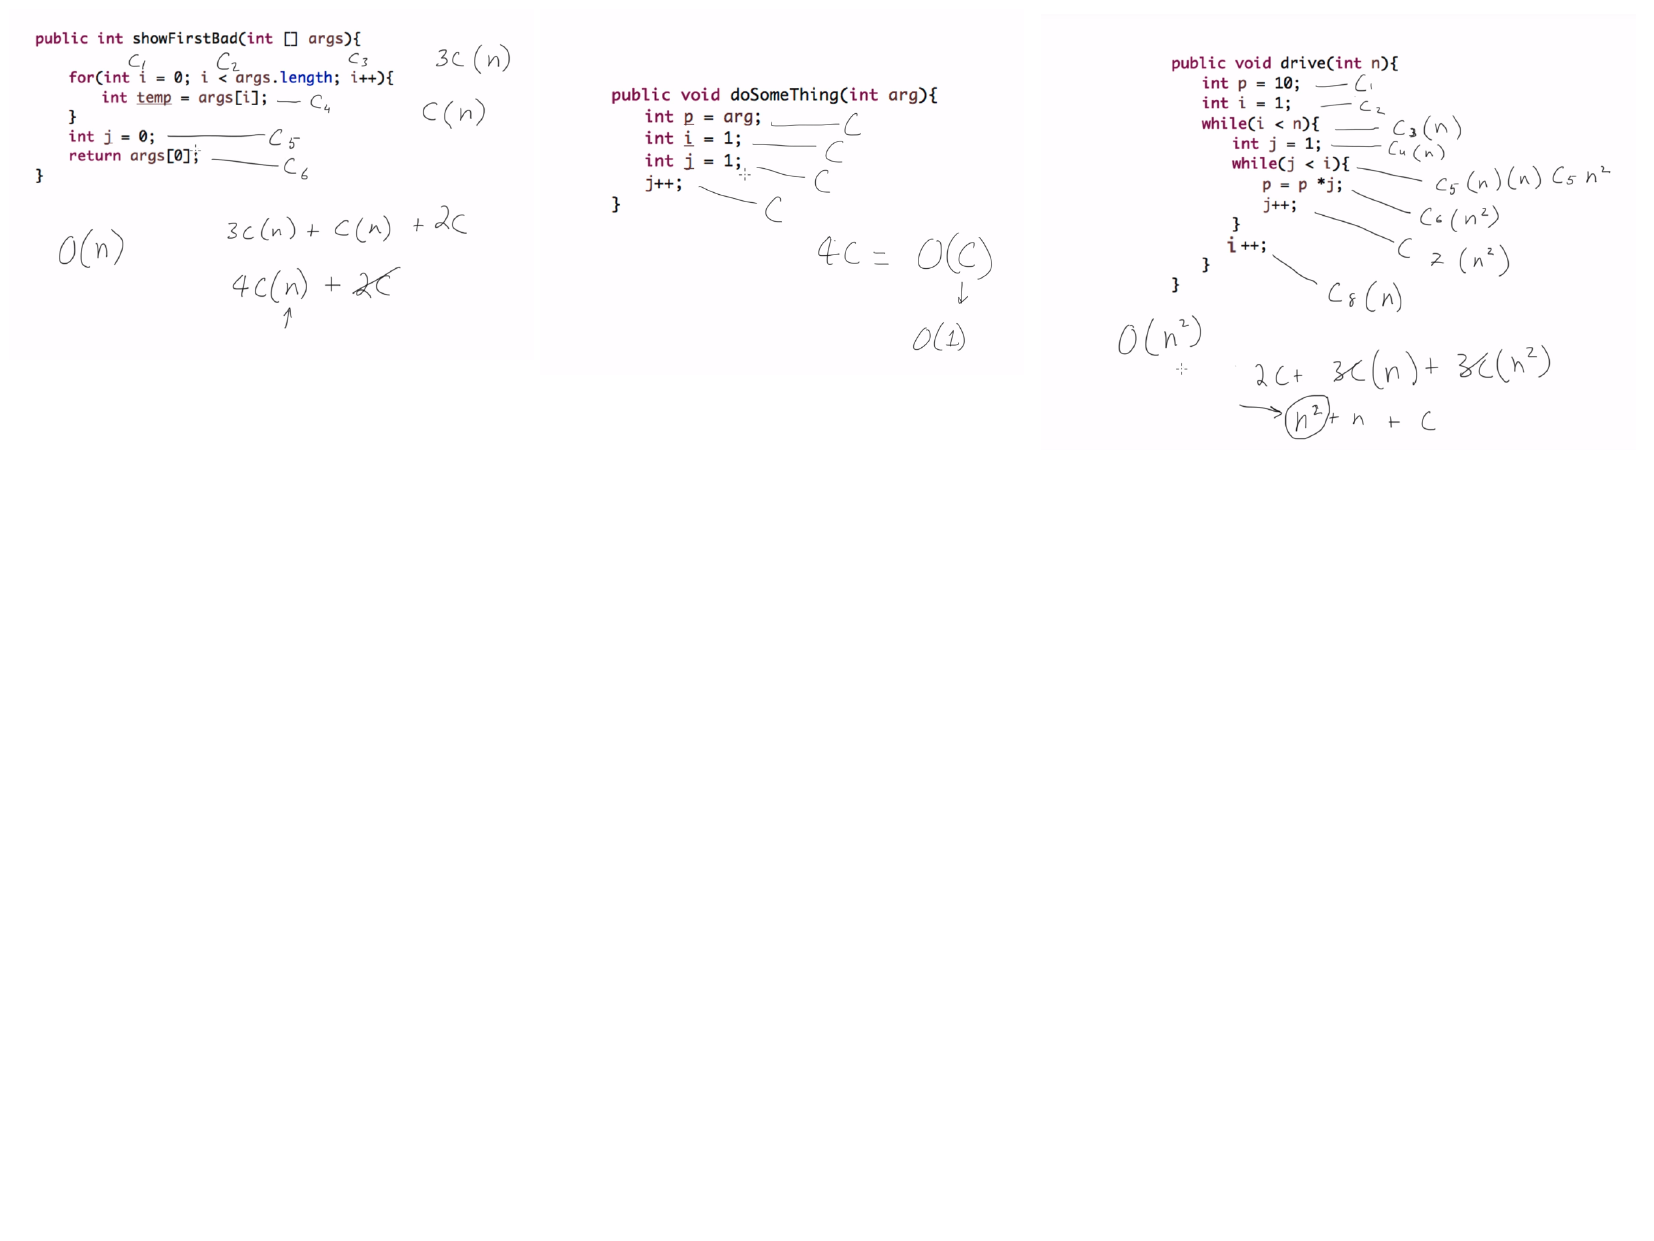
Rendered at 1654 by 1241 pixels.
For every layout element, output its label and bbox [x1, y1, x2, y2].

picture [1041, 15, 1636, 451]
picture [9, 9, 534, 361]
picture [540, 9, 1024, 376]
